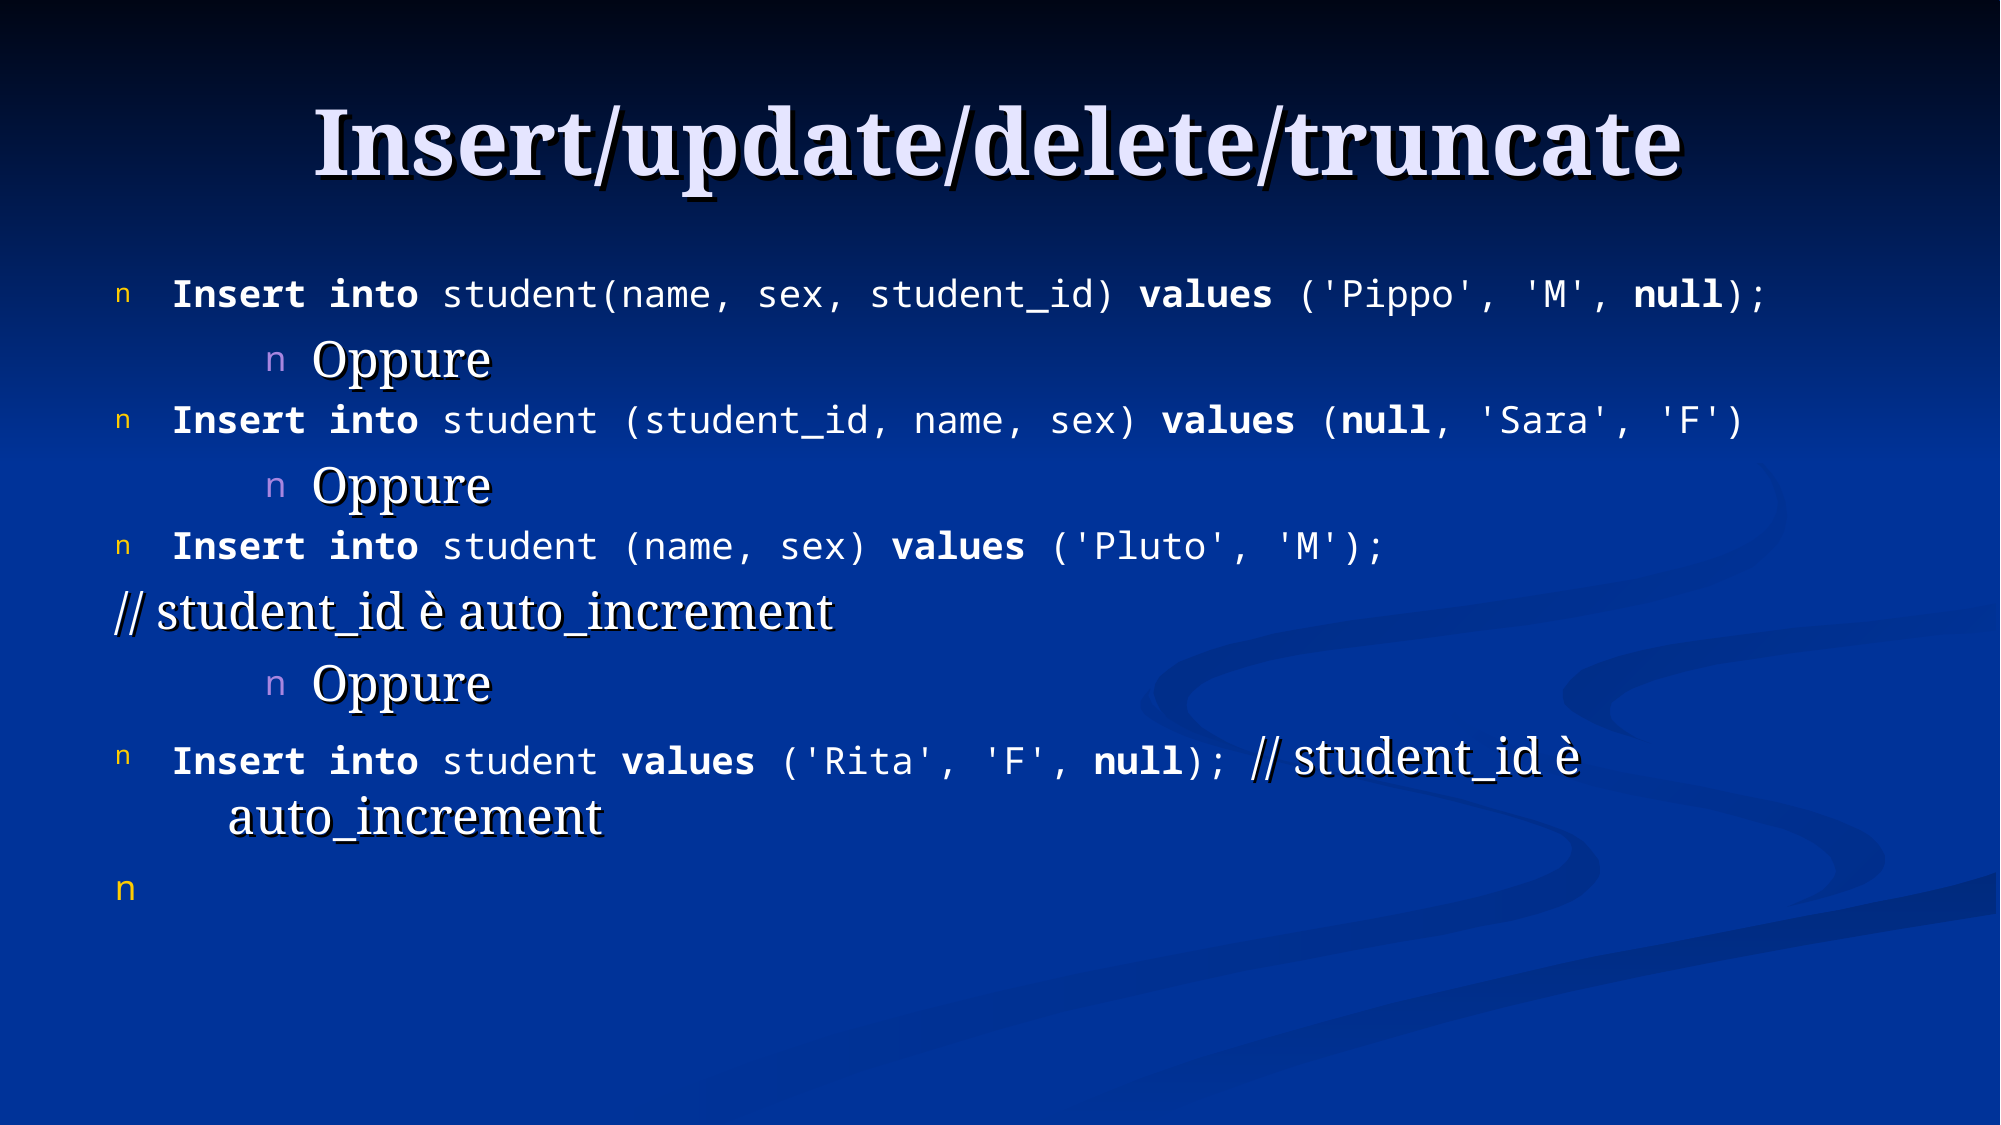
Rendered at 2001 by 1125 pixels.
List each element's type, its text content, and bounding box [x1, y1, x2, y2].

list Insert into student(name, sex, student_id) values ('Pippo', 'M', null); Oppure Insert into student (student_id, name, sex) values (null, 'Sara', 'F') Oppure Insert into student (name, sex) values ('Pluto', 'M'); // student_id è auto_increment Oppure Insert into student values ('Rita', 'F', null); // student_id è auto_increment [99, 262, 1900, 1005]
title Insert/update/delete/truncate [99, 45, 1900, 233]
